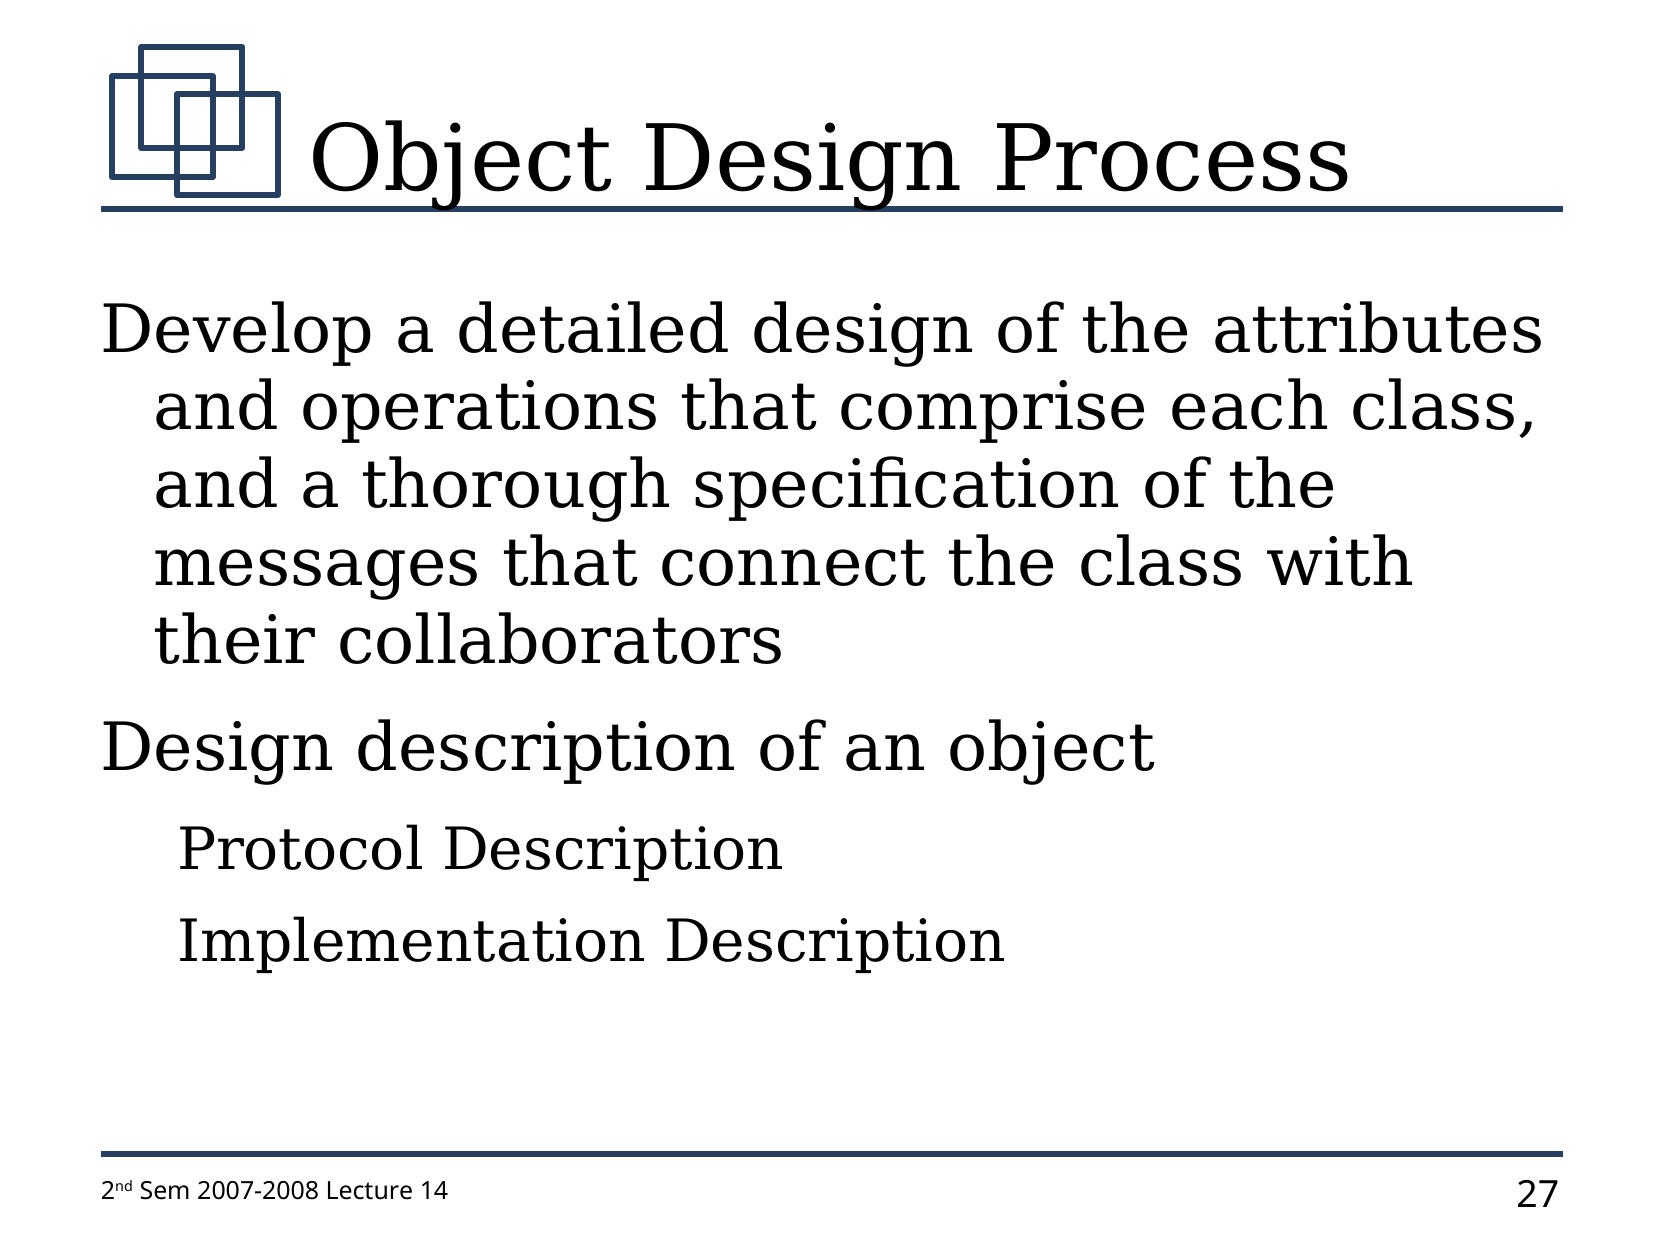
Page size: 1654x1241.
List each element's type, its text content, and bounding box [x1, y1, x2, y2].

list Develop a detailed design of the attributes and operations that comprise each class, and a thorough specification of the messages that connect the class with their collaborators Design description of an object Protocol Description Implementation Description [82, 290, 1571, 1109]
title Object Design Process [86, 55, 1576, 263]
